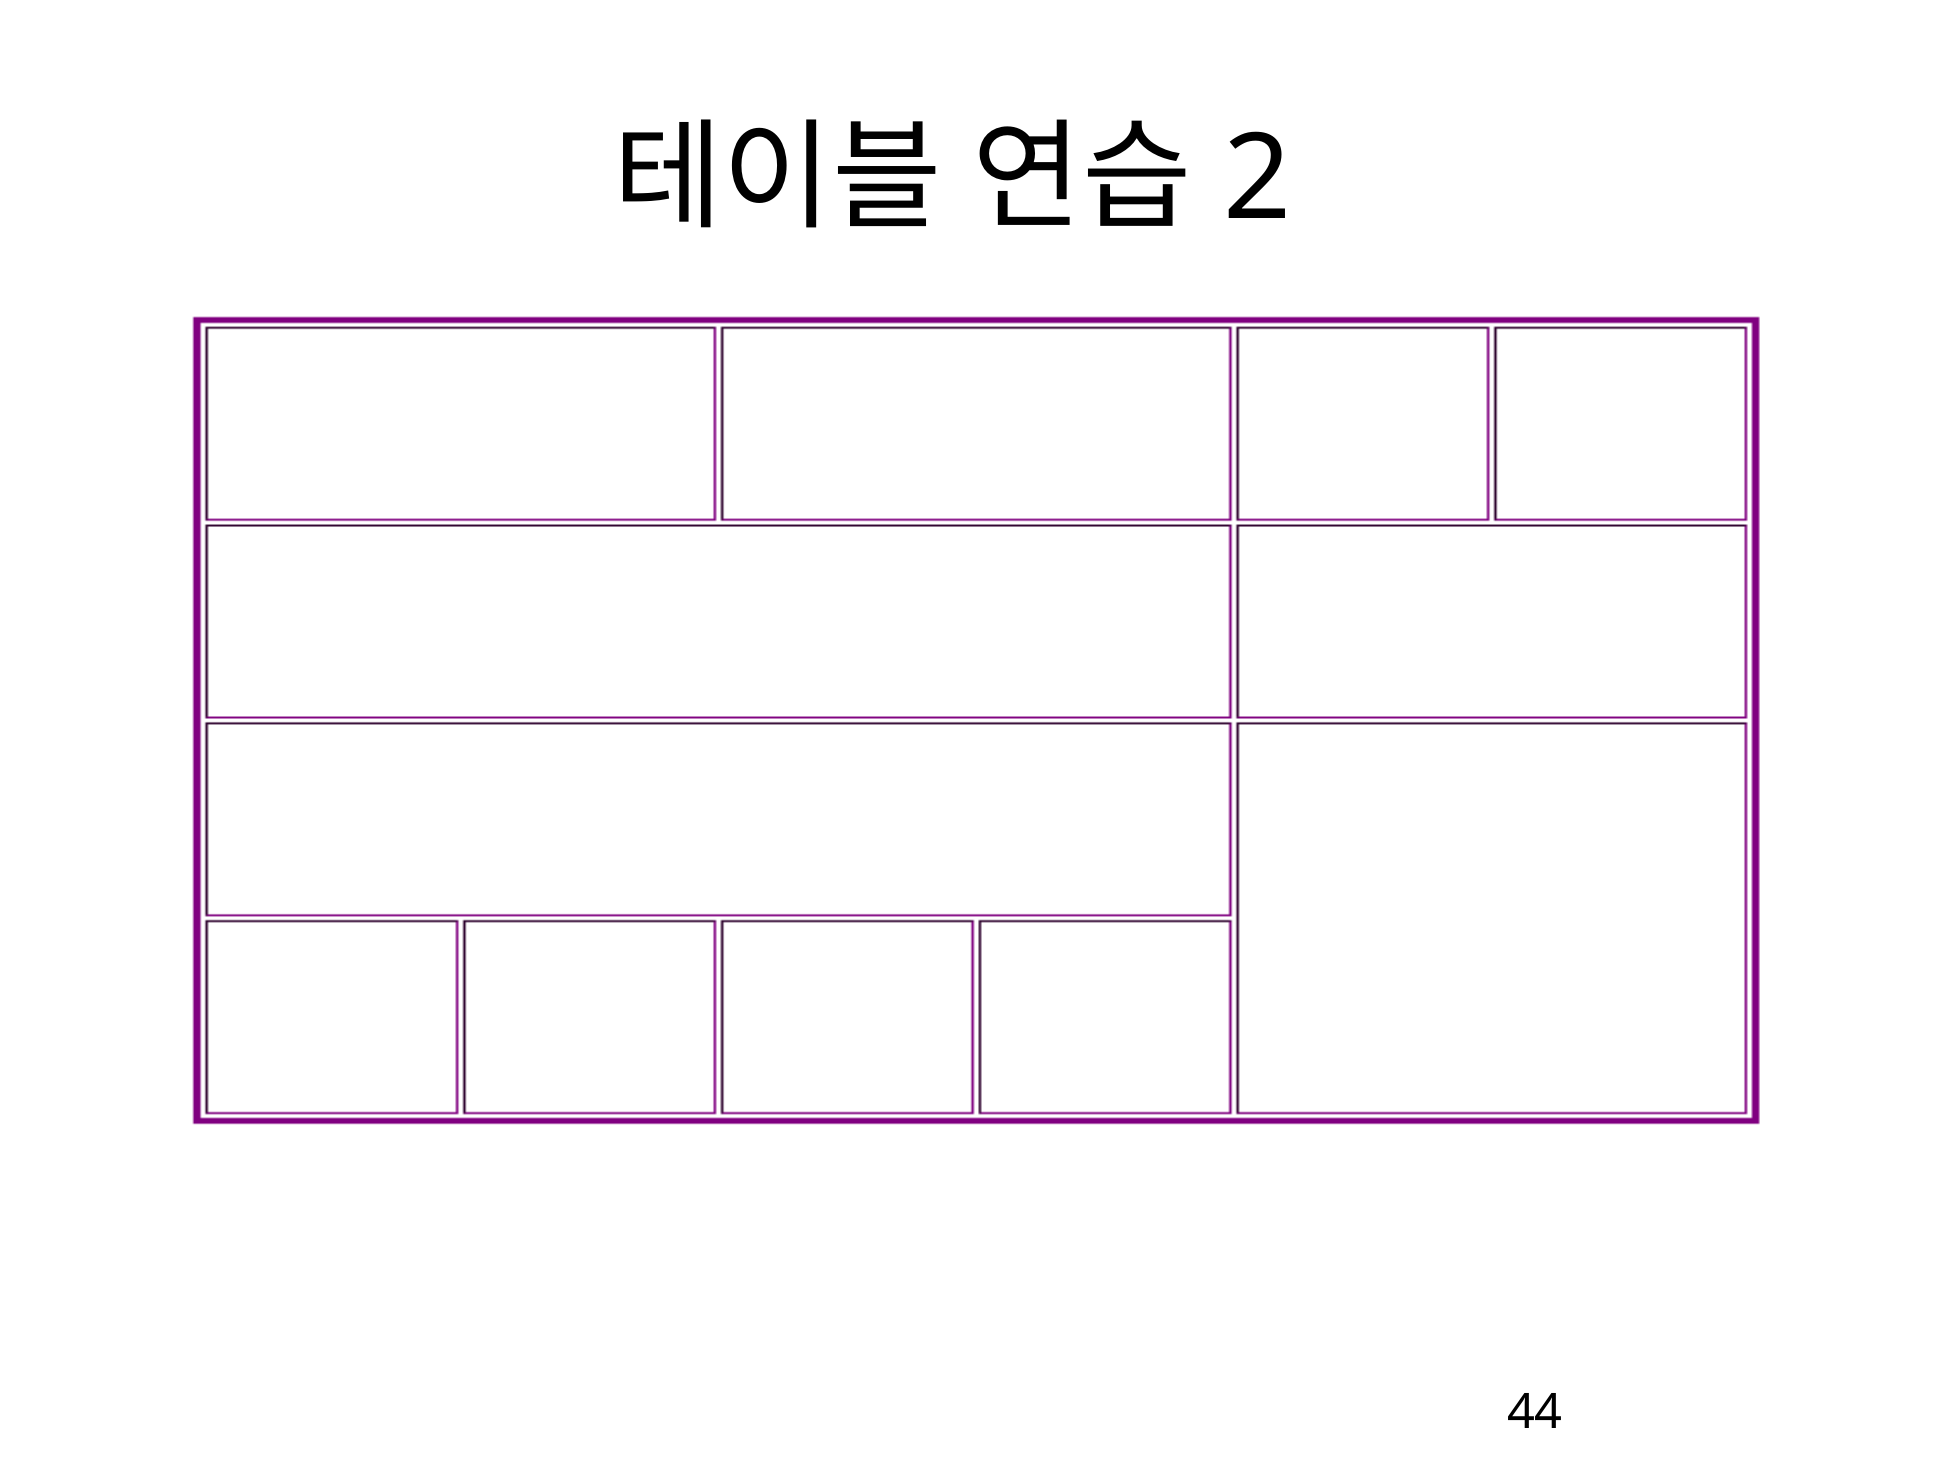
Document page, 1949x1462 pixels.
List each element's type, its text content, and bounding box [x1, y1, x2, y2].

slide_number <숫자> [1492, 1372, 1899, 1462]
picture [177, 304, 1777, 1132]
title 테이블 연습 2 [156, 92, 1749, 255]
